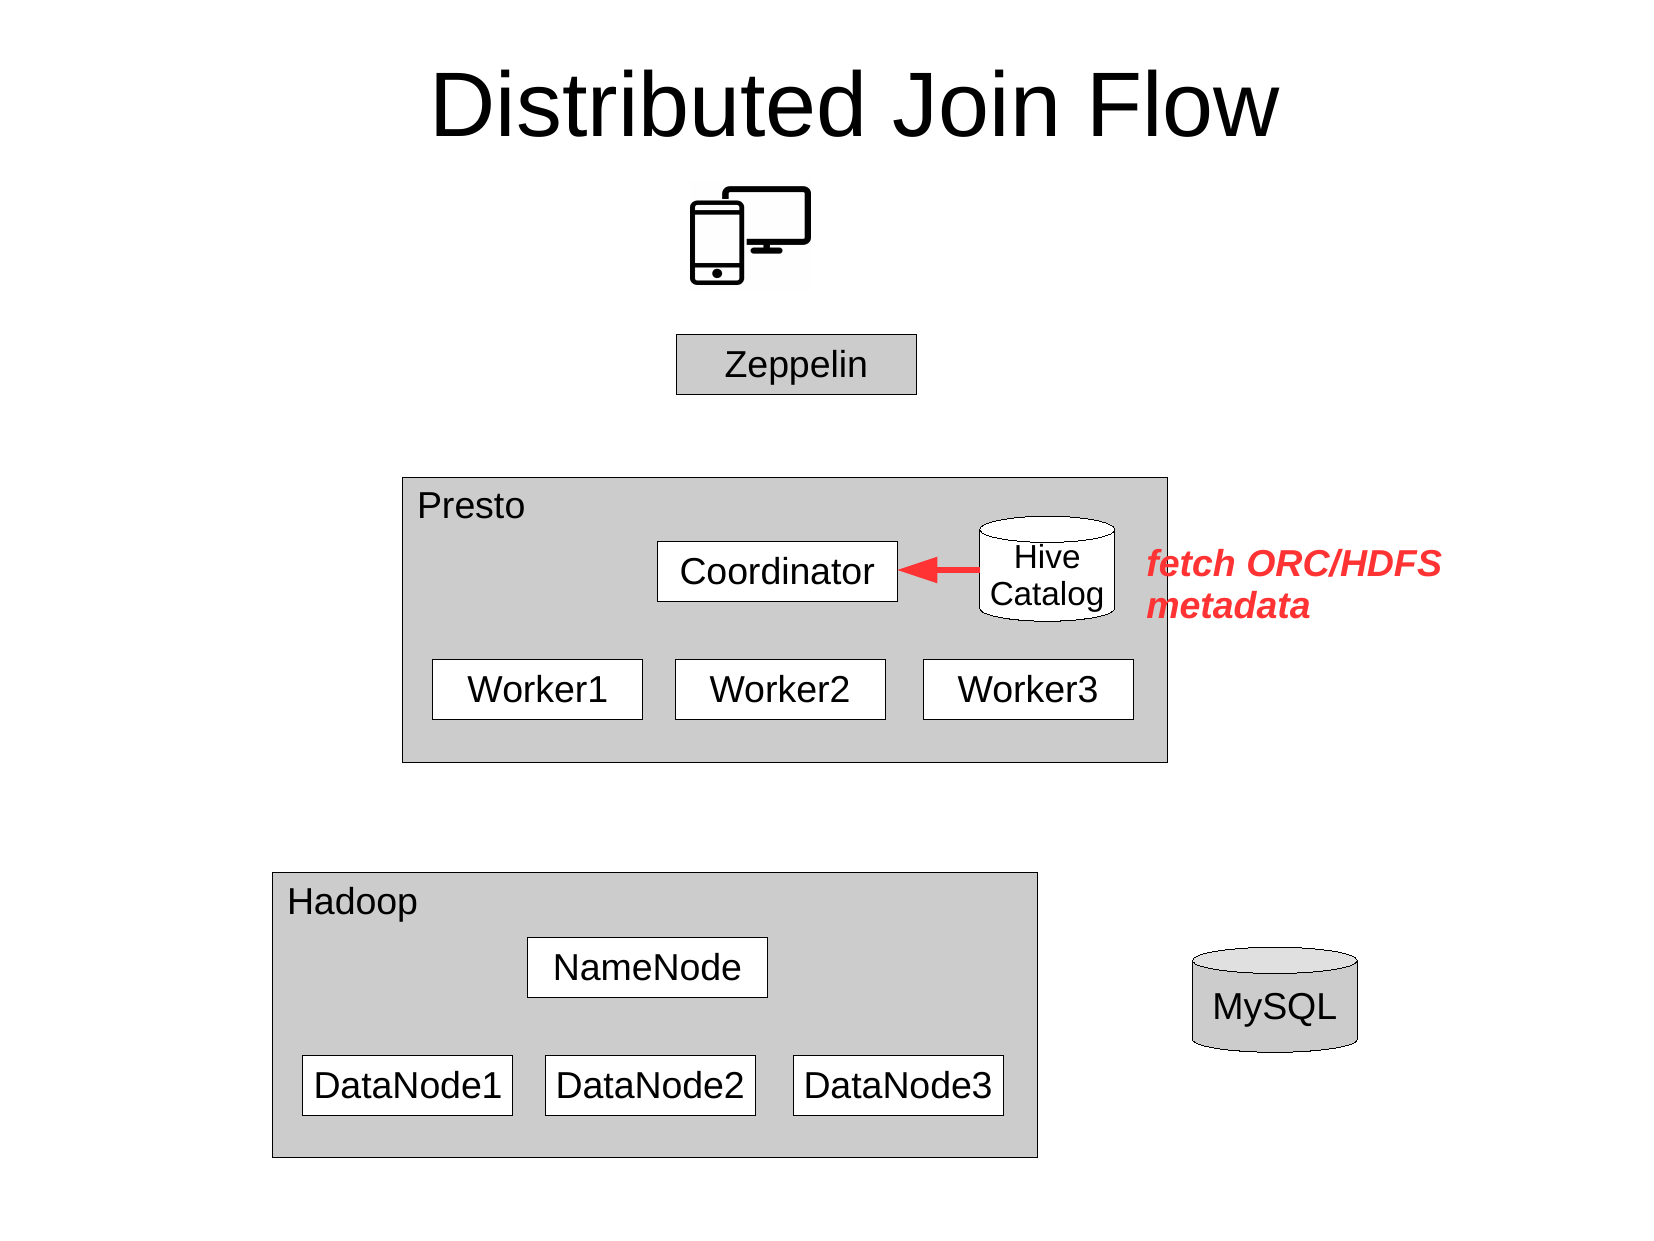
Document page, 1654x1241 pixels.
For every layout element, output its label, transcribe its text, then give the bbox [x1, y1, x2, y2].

text_box Worker1 [432, 659, 643, 720]
text_box Hadoop [272, 872, 1038, 1158]
text_box MySQL [1192, 961, 1358, 1053]
text_box Hive Catalog [979, 530, 1115, 622]
text_box fetch ORC/HDFS metadata [1131, 534, 1478, 634]
picture [690, 179, 811, 292]
text_box DataNode1 [302, 1055, 513, 1116]
text_box Distributed Join Flow [105, 48, 1571, 152]
text_box Coordinator [657, 541, 898, 602]
text_box NameNode [527, 937, 768, 998]
text_box Worker3 [923, 659, 1134, 720]
text_box DataNode3 [793, 1055, 1004, 1116]
text_box Presto [402, 477, 1168, 763]
text_box Zeppelin [676, 334, 917, 395]
text_box Worker2 [675, 659, 886, 720]
text_box DataNode2 [545, 1055, 756, 1116]
